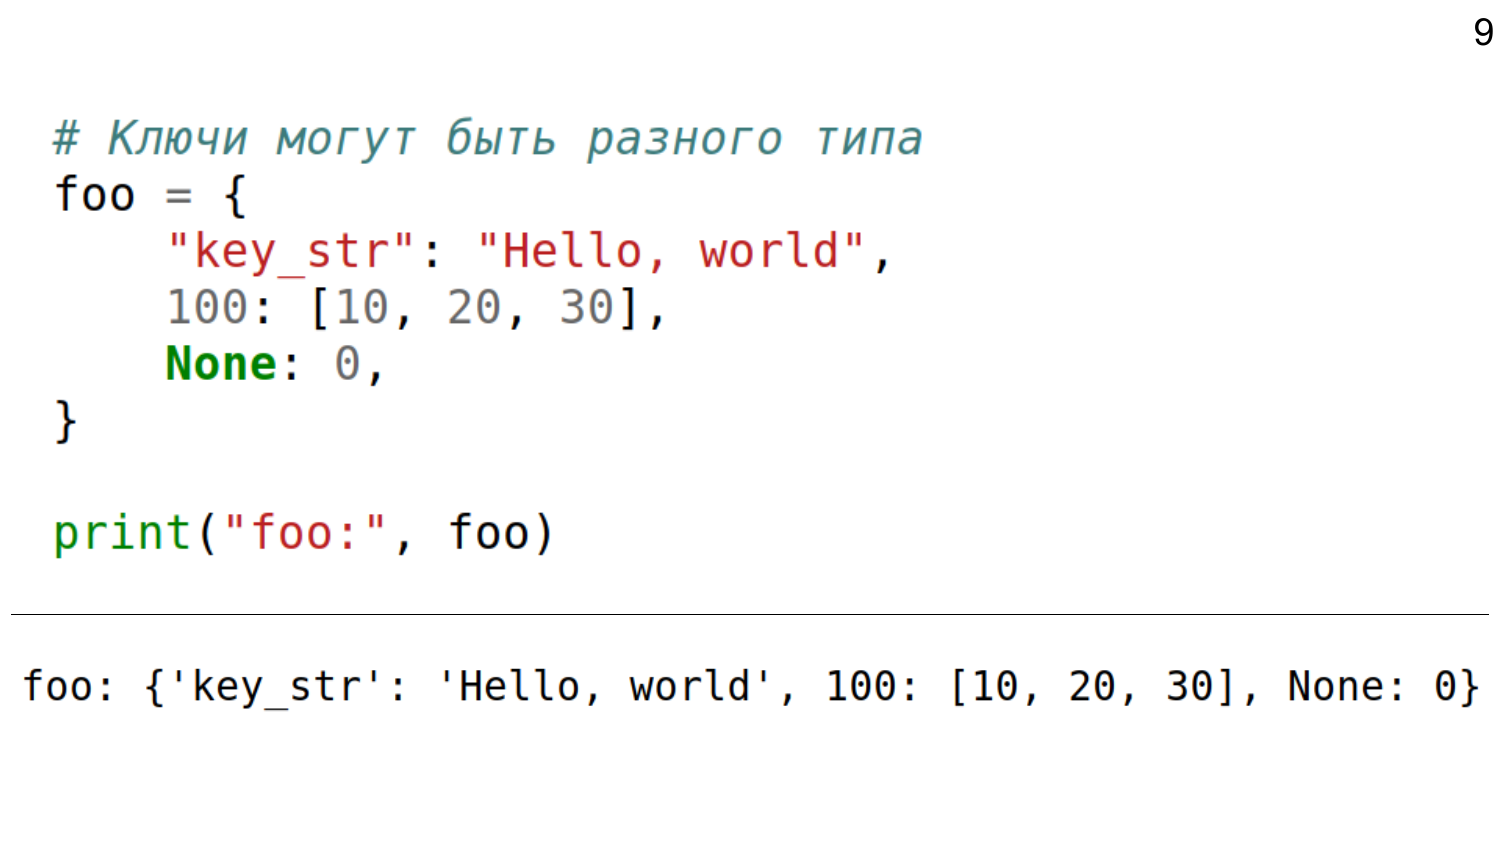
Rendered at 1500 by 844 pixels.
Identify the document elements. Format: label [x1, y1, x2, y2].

picture [35, 106, 942, 571]
picture [11, 654, 1489, 721]
